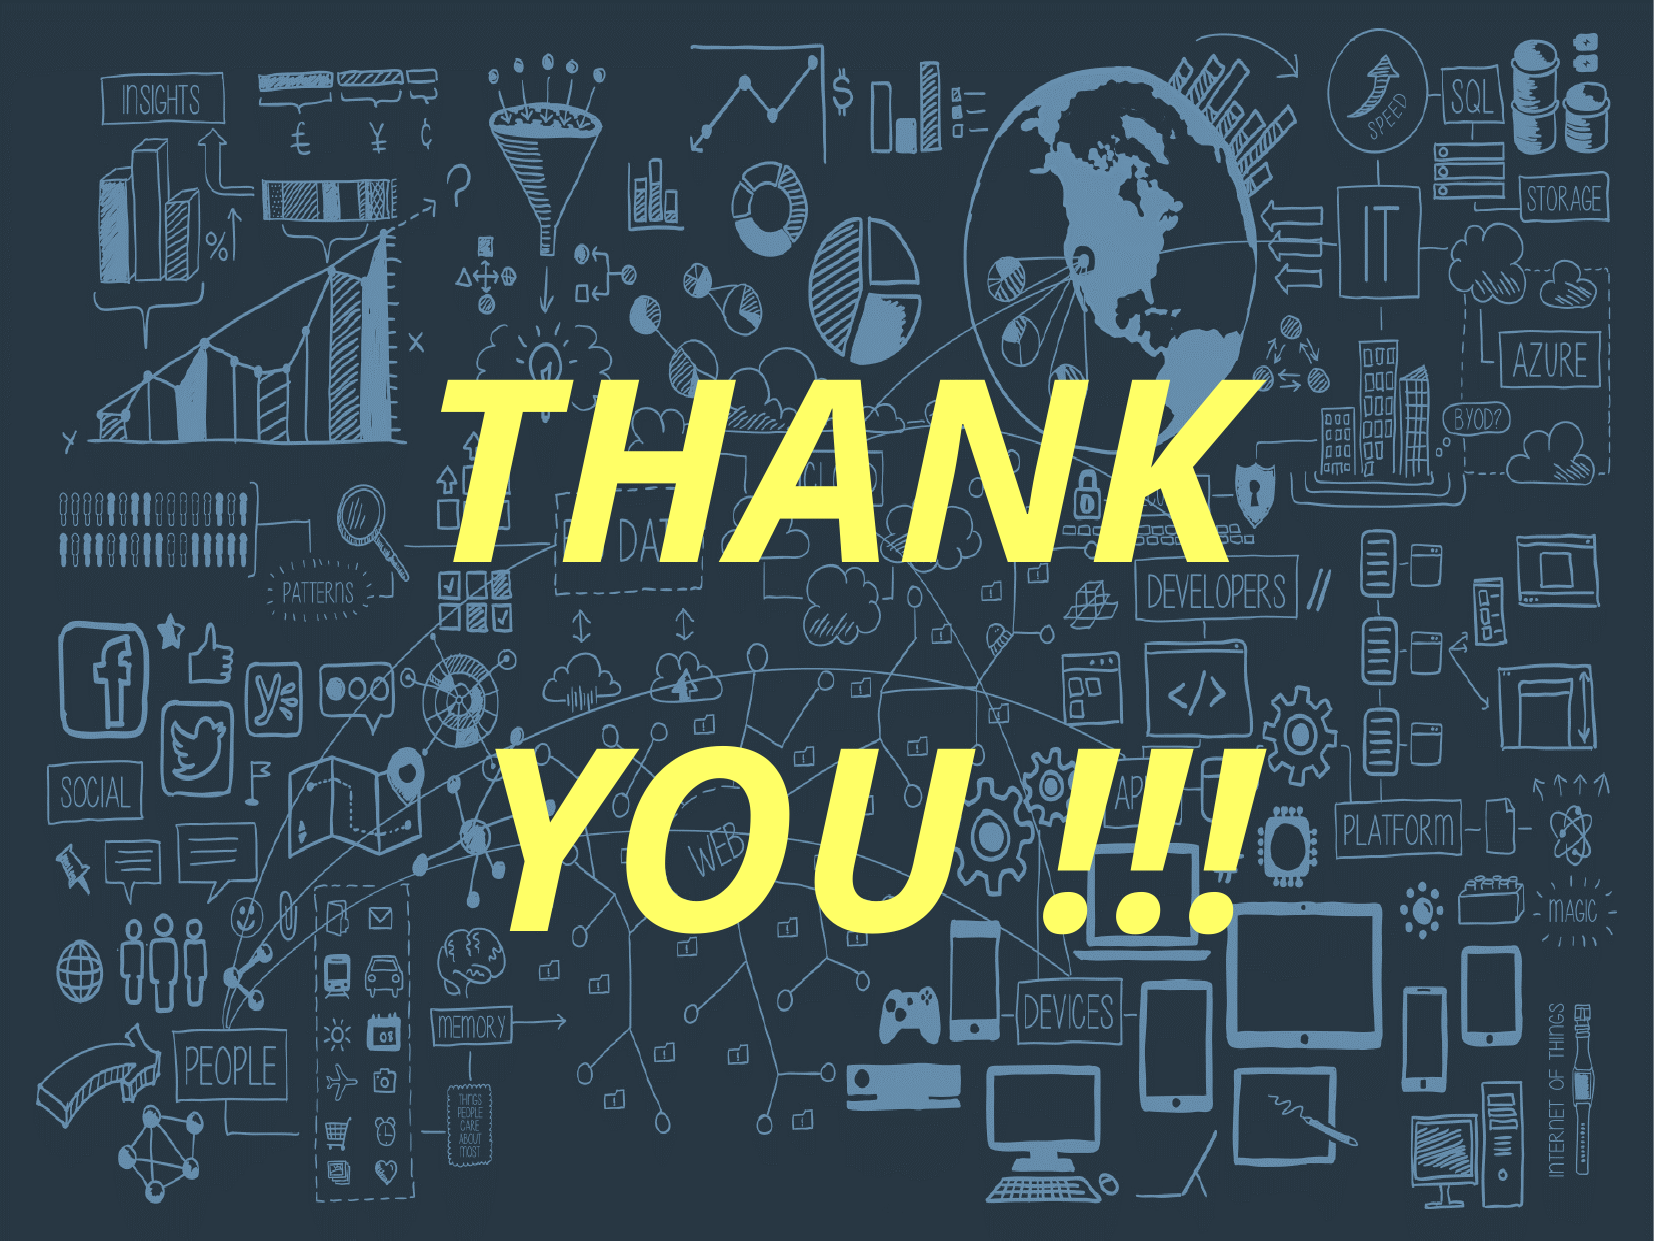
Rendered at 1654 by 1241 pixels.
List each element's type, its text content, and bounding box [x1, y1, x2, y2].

list THANK YOU !!! [82, 290, 1571, 1010]
picture [0, 0, 1654, 1241]
